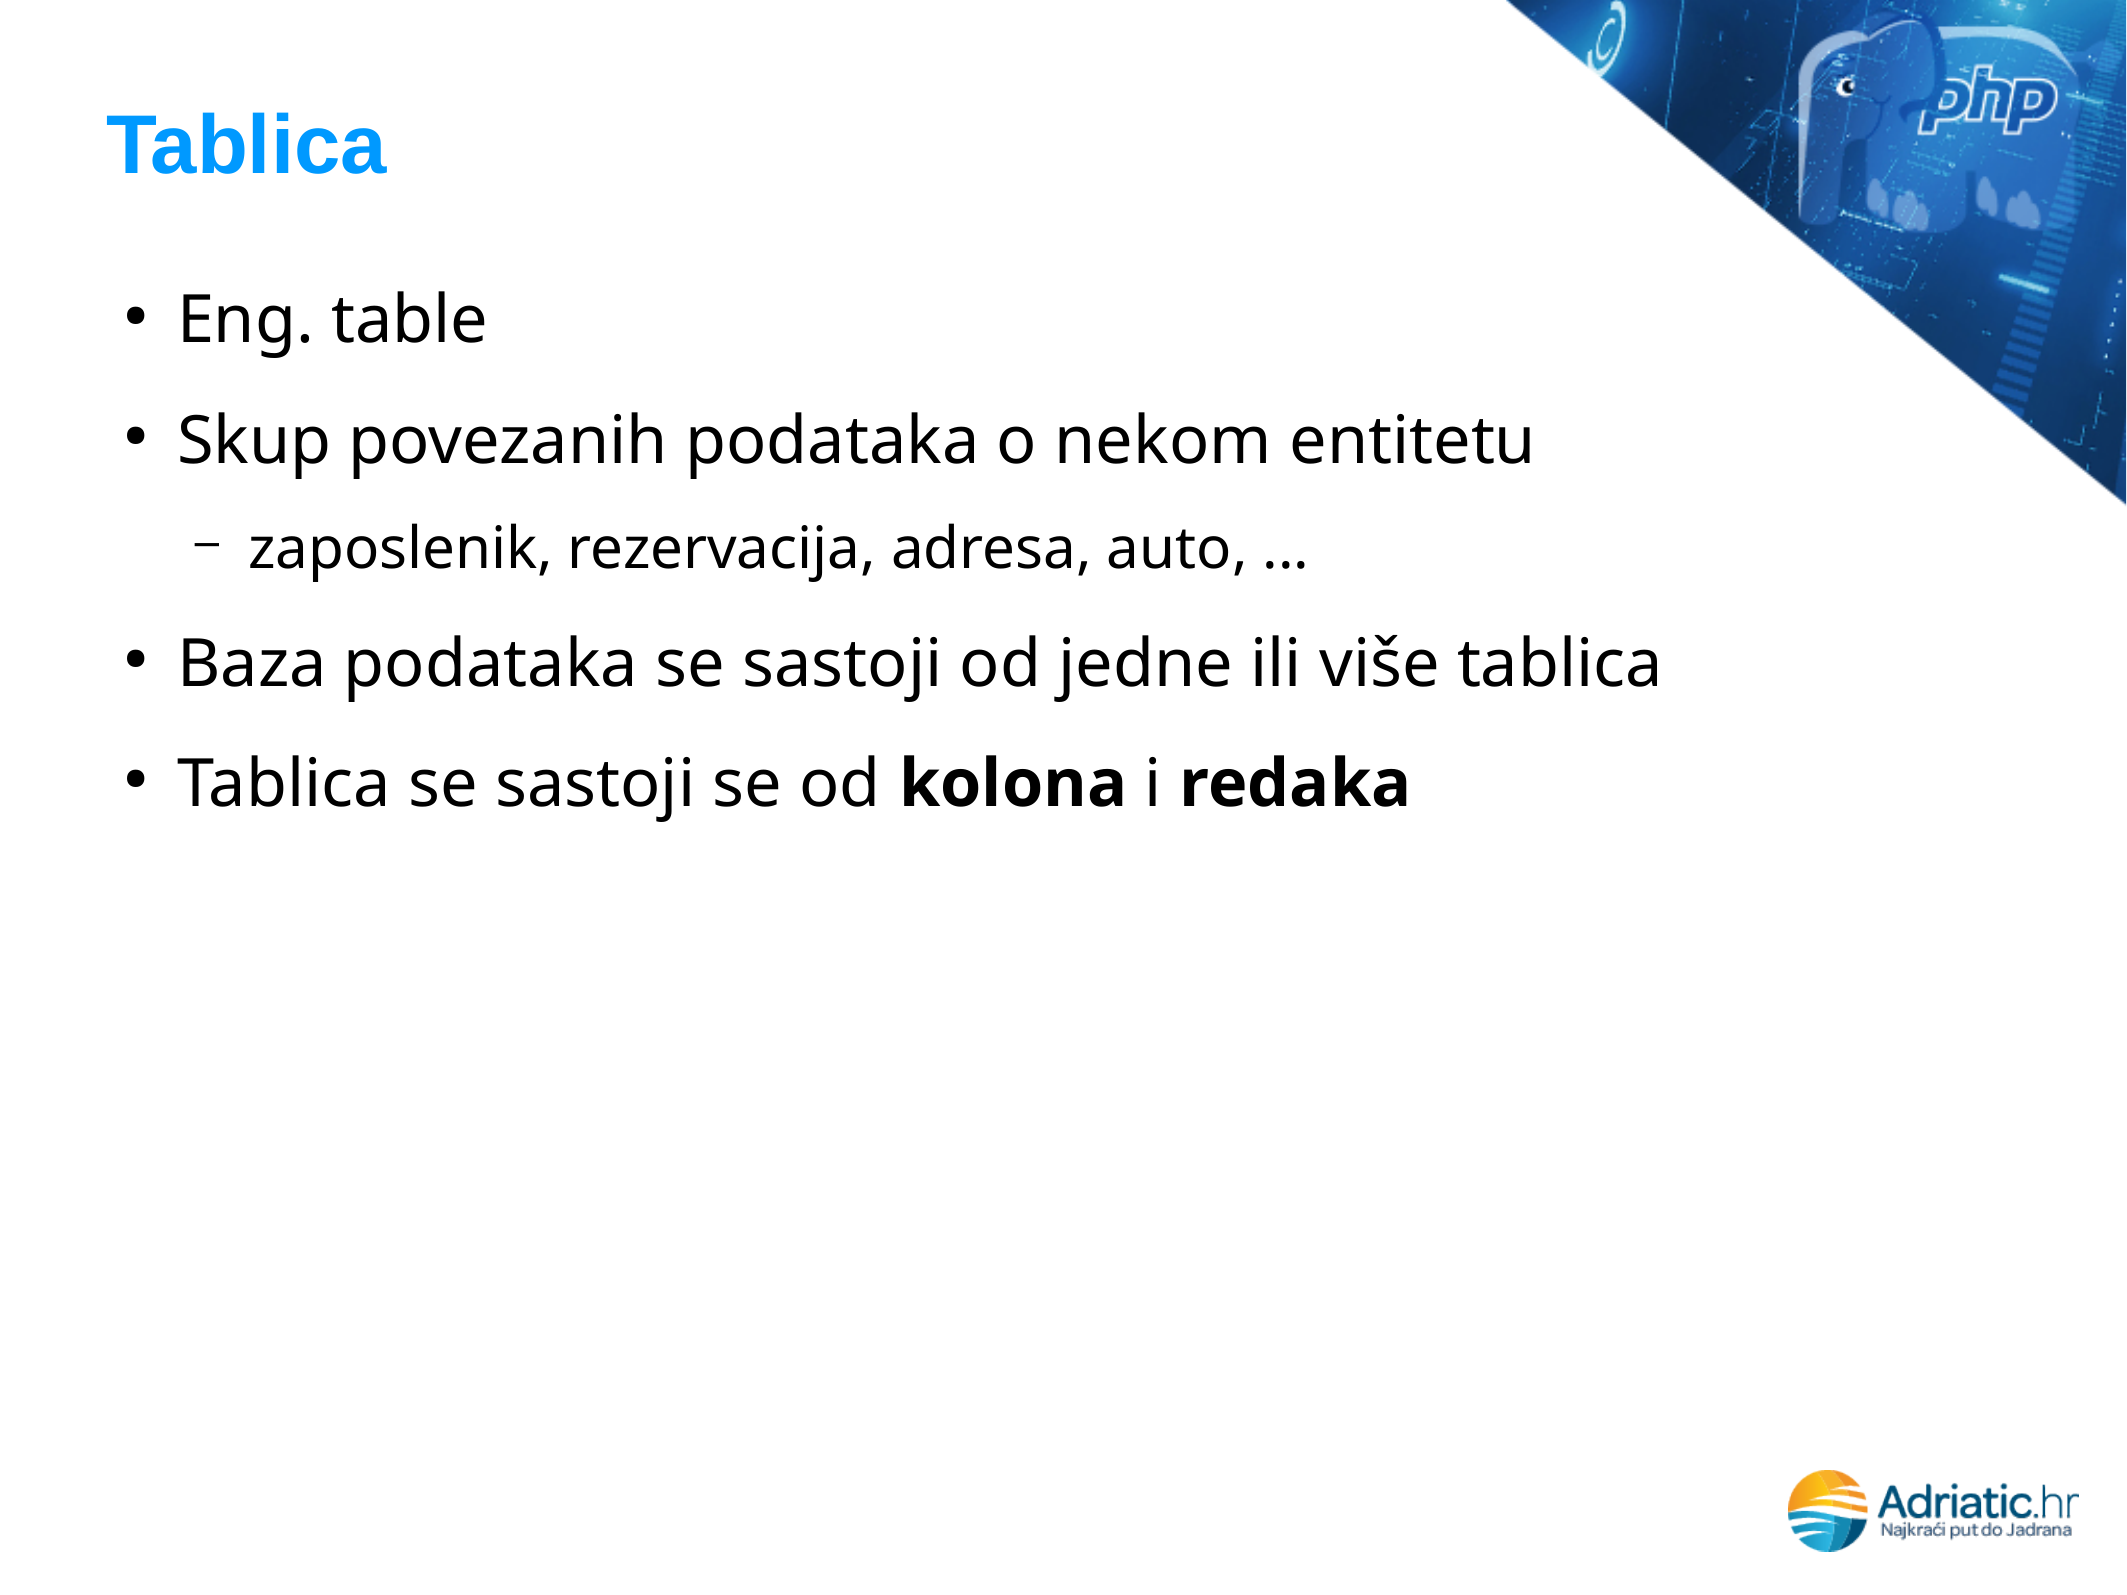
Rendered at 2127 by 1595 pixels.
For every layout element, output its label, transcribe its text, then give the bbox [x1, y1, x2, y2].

title Tablica [106, 70, 1630, 219]
picture [1788, 1470, 2079, 1552]
picture [1505, 0, 2127, 625]
list Eng. table Skup povezanih podataka o nekom entitetu zaposlenik, rezervacija, adresa, auto, ... Baza podataka se sastoji od jedne ili više tablica Tablica se sastoji se od kolona i redaka [106, 271, 2020, 1453]
